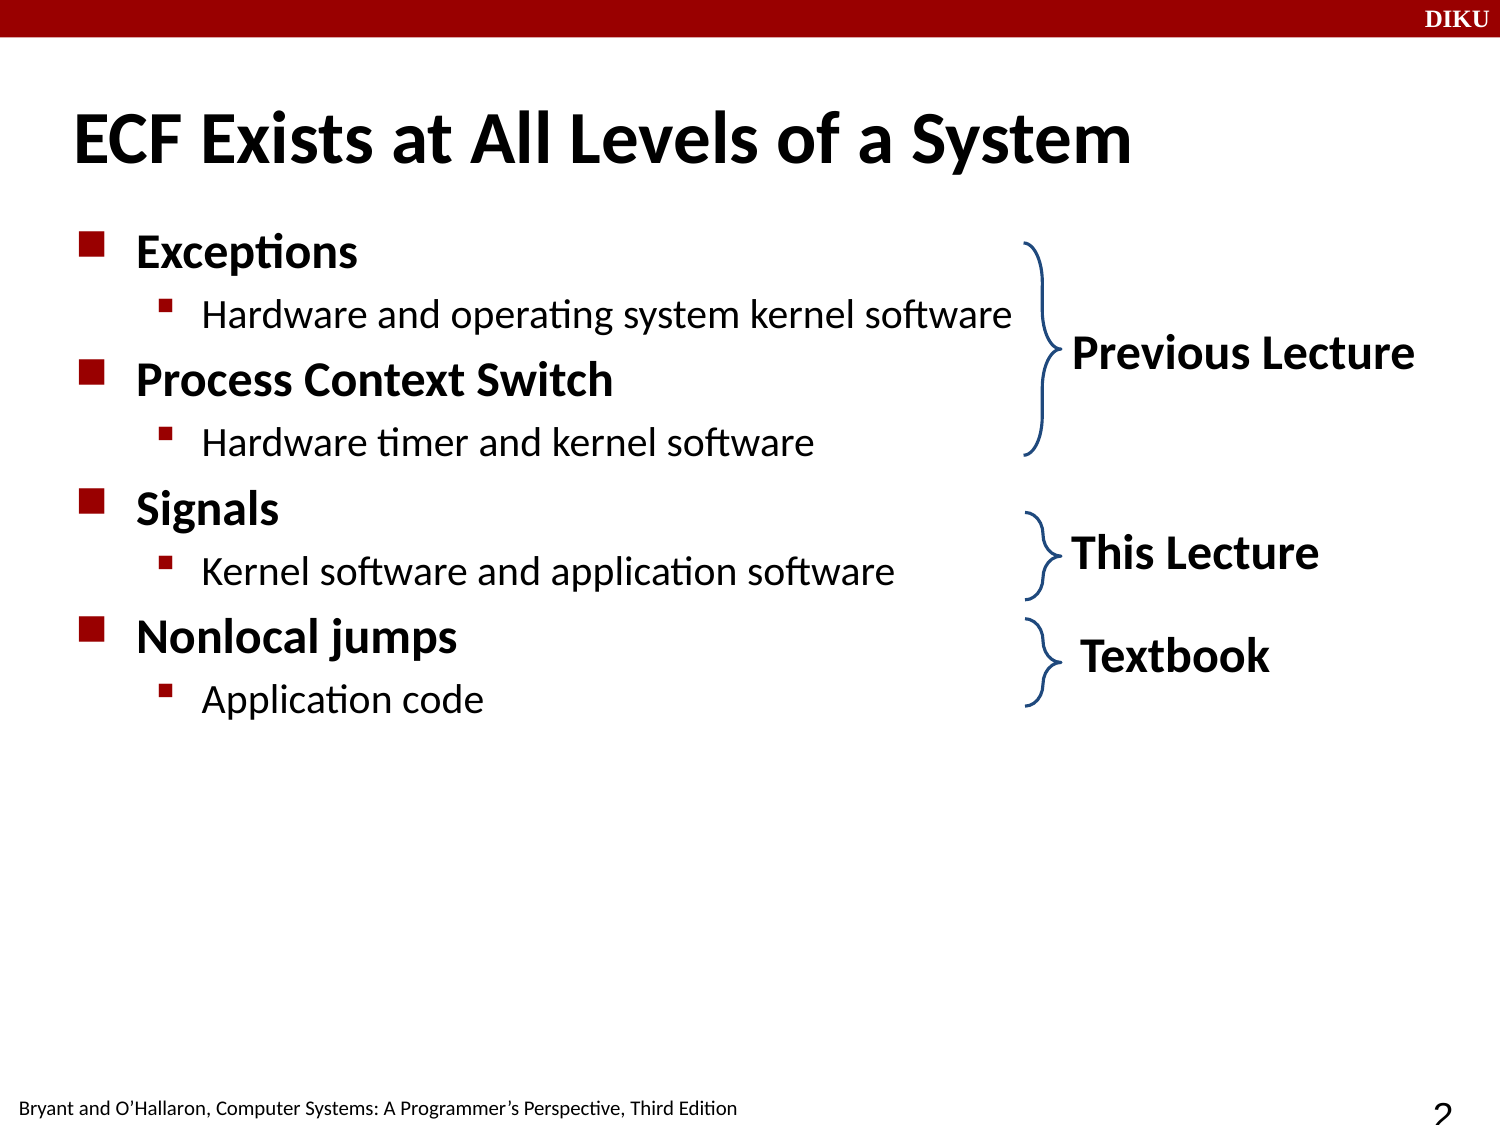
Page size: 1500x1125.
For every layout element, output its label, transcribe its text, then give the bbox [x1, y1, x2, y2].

text_box Textbook [1072, 614, 1289, 690]
text_box ECF Exists at All Levels of a System [58, 71, 1304, 197]
text_box Previous Lecture [1064, 311, 1424, 387]
text_box Exceptions Hardware and operating system kernel software Process Context Switch Hardware timer and kernel software Signals Kernel software and application software Nonlocal jumps Application code [65, 210, 1361, 1027]
text_box This Lecture [1063, 511, 1328, 587]
